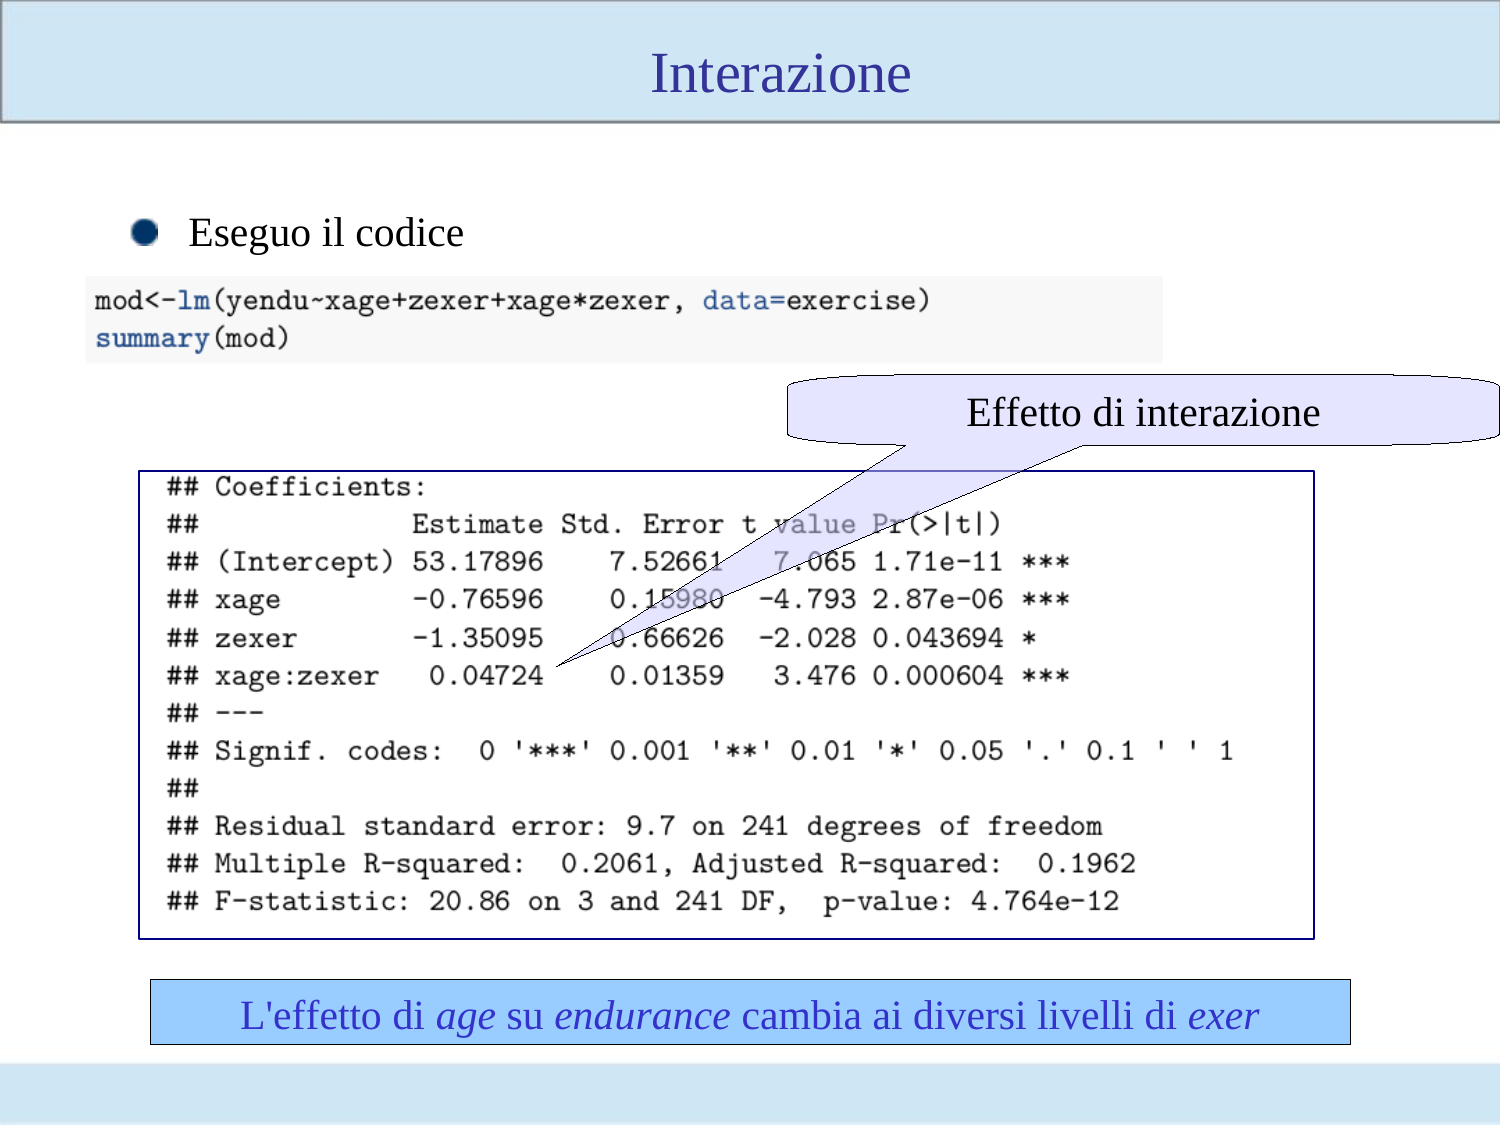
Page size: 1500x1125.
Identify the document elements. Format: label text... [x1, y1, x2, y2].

title Interazione [249, 21, 1313, 117]
text_box L'effetto di age su endurance cambia ai diversi livelli di exer [150, 979, 1351, 1045]
text_box Eseguo il codice [112, 187, 1413, 263]
picture [140, 472, 1313, 938]
text_box Effetto di interazione [556, 374, 1500, 667]
picture [0, 0, 1500, 1125]
